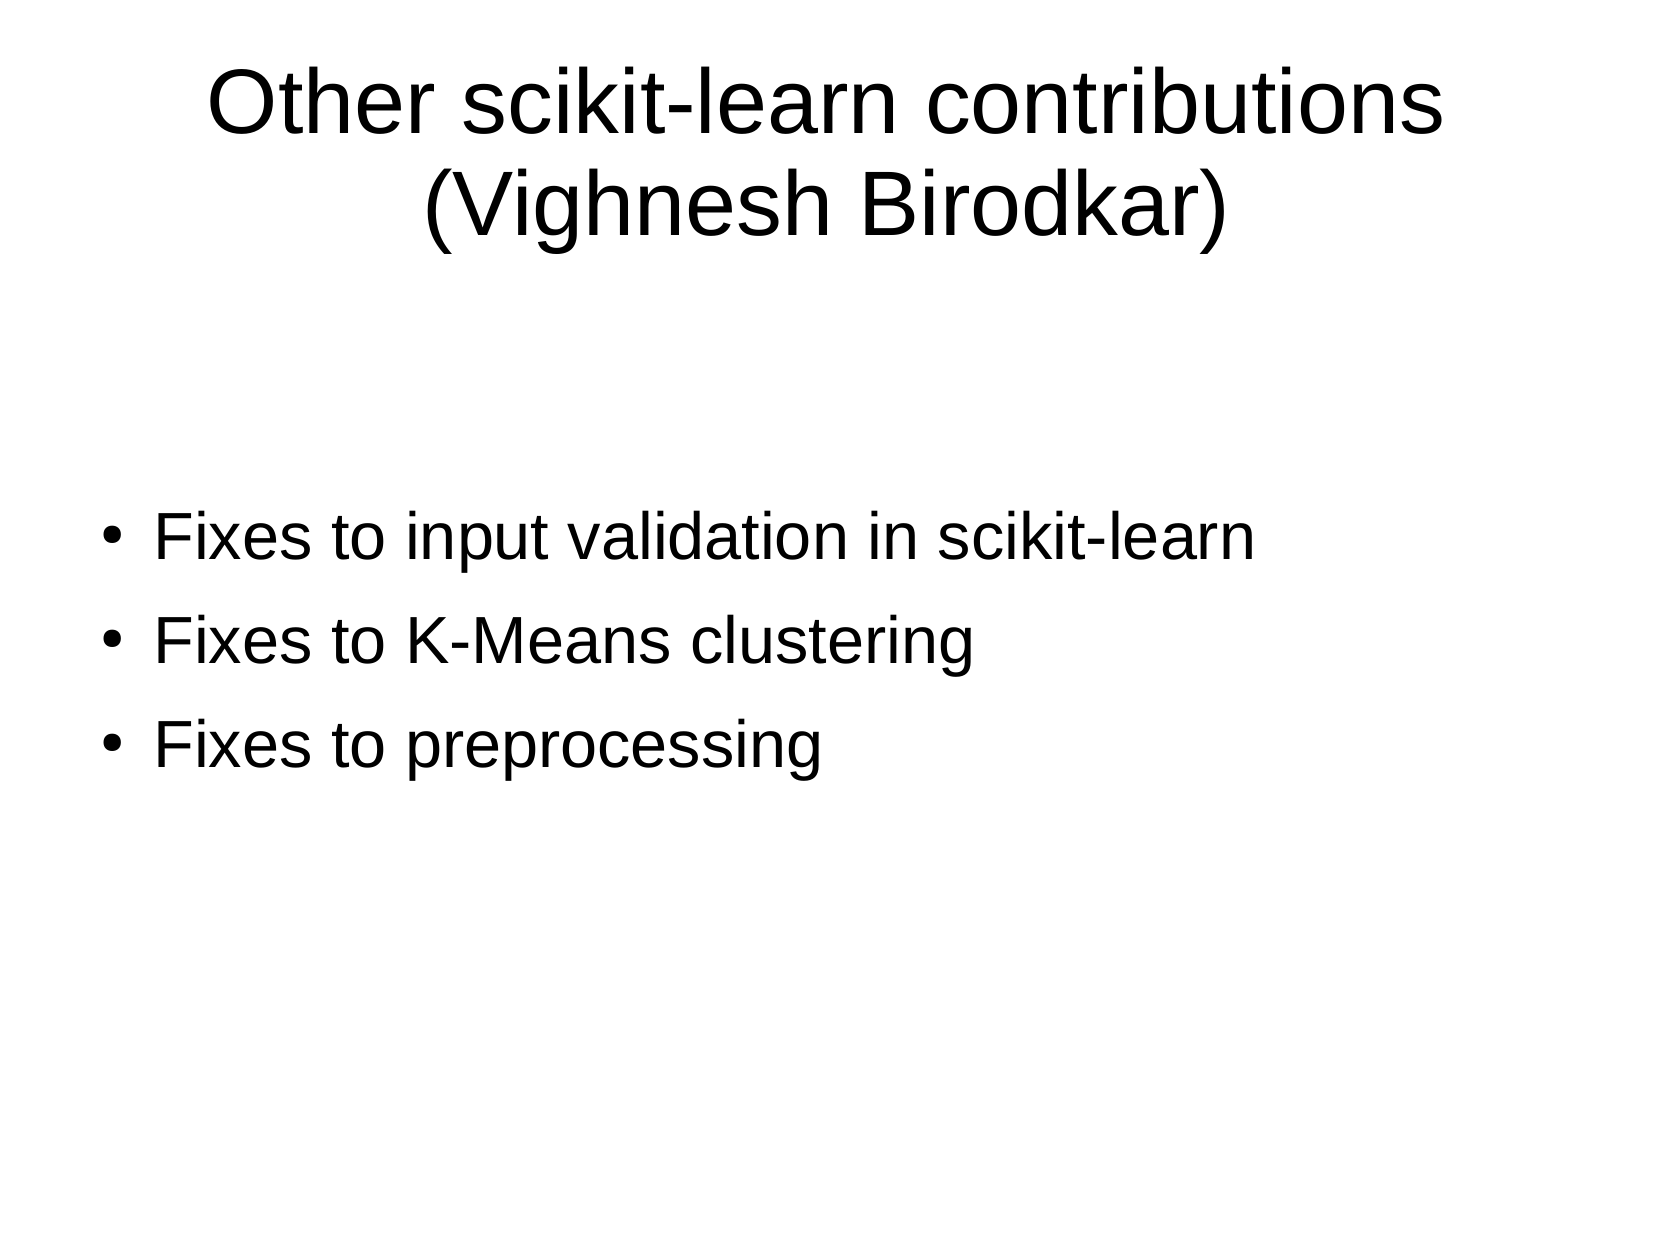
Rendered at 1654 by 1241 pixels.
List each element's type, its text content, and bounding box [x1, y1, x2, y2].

list Fixes to input validation in scikit-learn Fixes to K-Means clustering Fixes to preprocessing [82, 290, 1571, 1010]
title Other scikit-learn contributions (Vighnesh Birodkar) [82, 49, 1571, 257]
